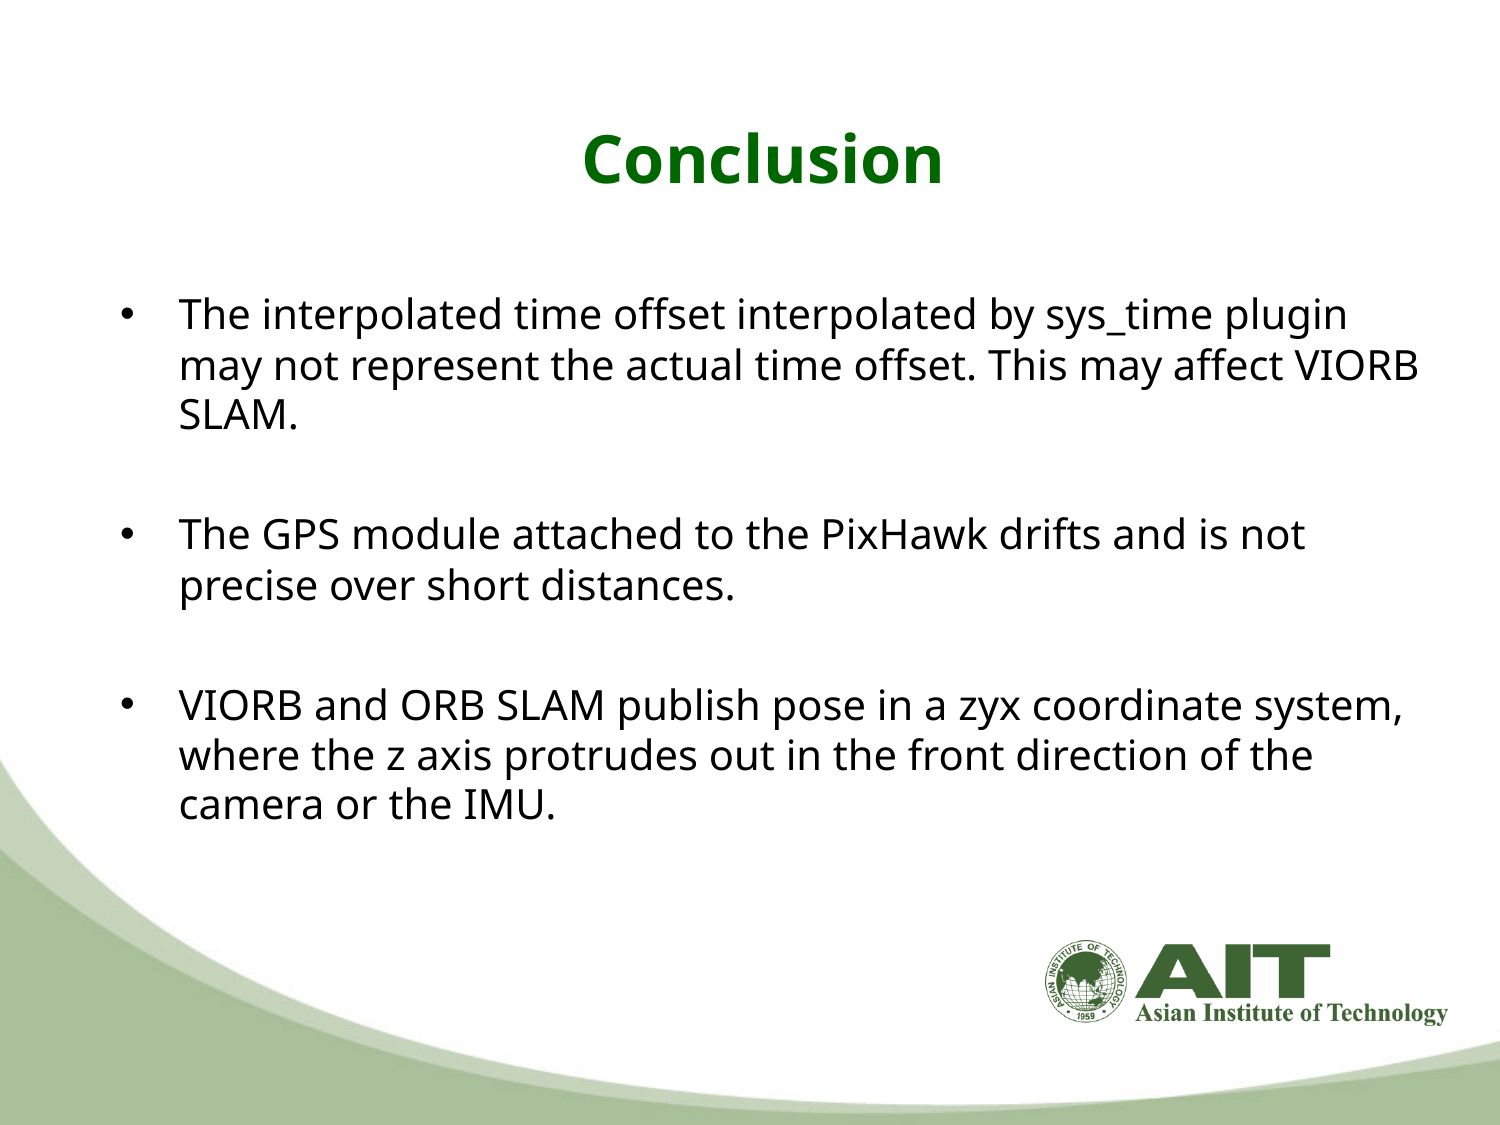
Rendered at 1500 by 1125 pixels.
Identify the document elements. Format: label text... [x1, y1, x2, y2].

title Conclusion [88, 63, 1439, 251]
list The interpolated time offset interpolated by sys_time plugin may not represent the actual time offset. This may affect VIORB SLAM. The GPS module attached to the PixHawk drifts and is not precise over short distances. VIORB and ORB SLAM publish pose in a zyx coordinate system, where the z axis protrudes out in the front direction of the camera or the IMU. [88, 280, 1439, 1024]
picture [0, 0, 1500, 1125]
